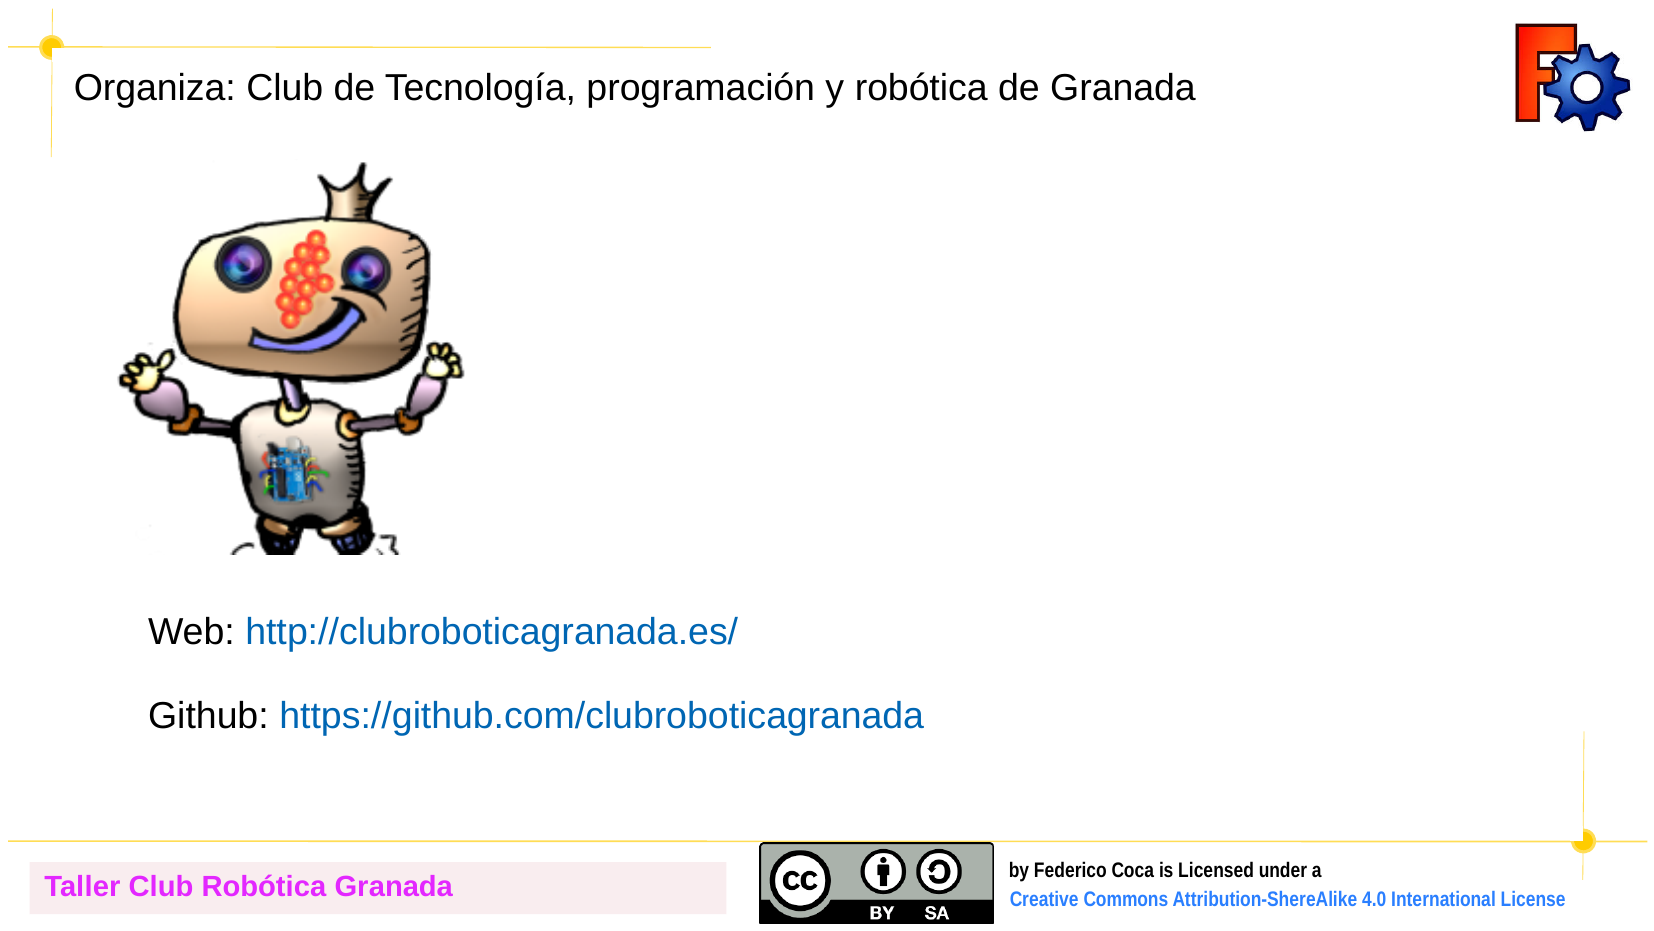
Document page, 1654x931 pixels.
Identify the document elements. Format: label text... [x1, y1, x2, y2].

picture [1509, 13, 1638, 142]
text_box Organiza: Club de Tecnología, programación y robótica de Granada [59, 59, 1489, 158]
picture [108, 159, 504, 555]
text_box Taller Club Robótica Granada [29, 862, 727, 915]
text_box Web: http://clubroboticagranada.es/ Github: https://github.com/clubroboticagranada [133, 603, 1039, 744]
